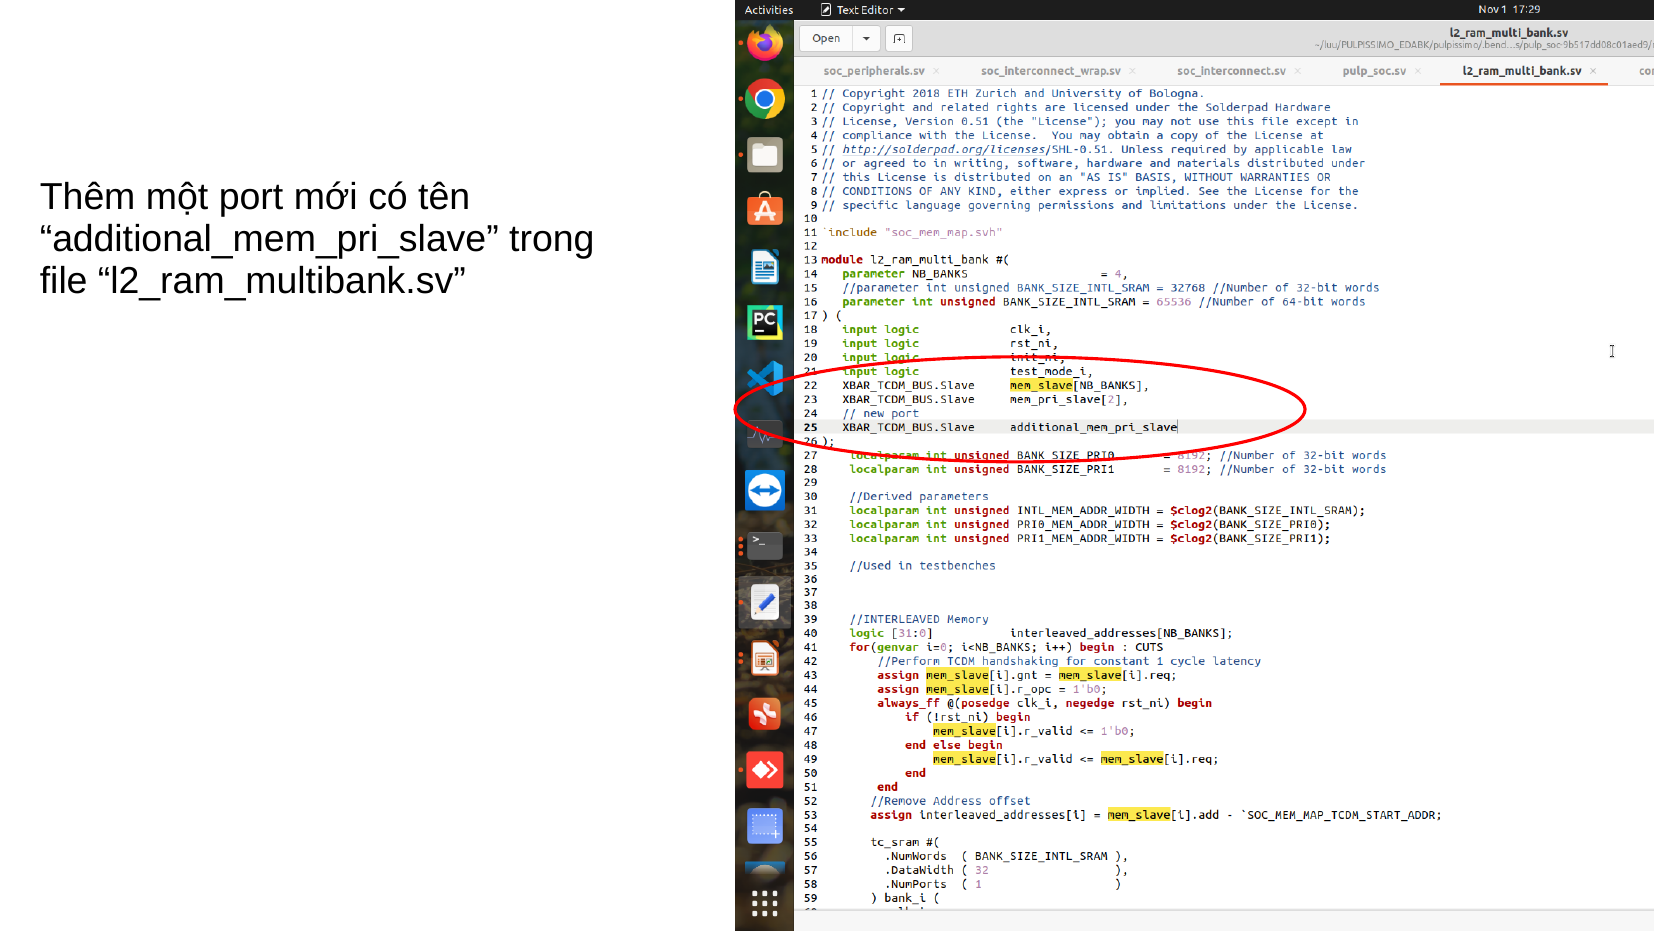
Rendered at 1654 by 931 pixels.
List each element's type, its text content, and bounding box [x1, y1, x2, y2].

picture [737, 359, 1303, 460]
text_box Thêm một port mới có tên “additional_mem_pri_slave” trong file “l2_ram_multibank.sv” [25, 168, 646, 309]
picture [735, 0, 1654, 931]
